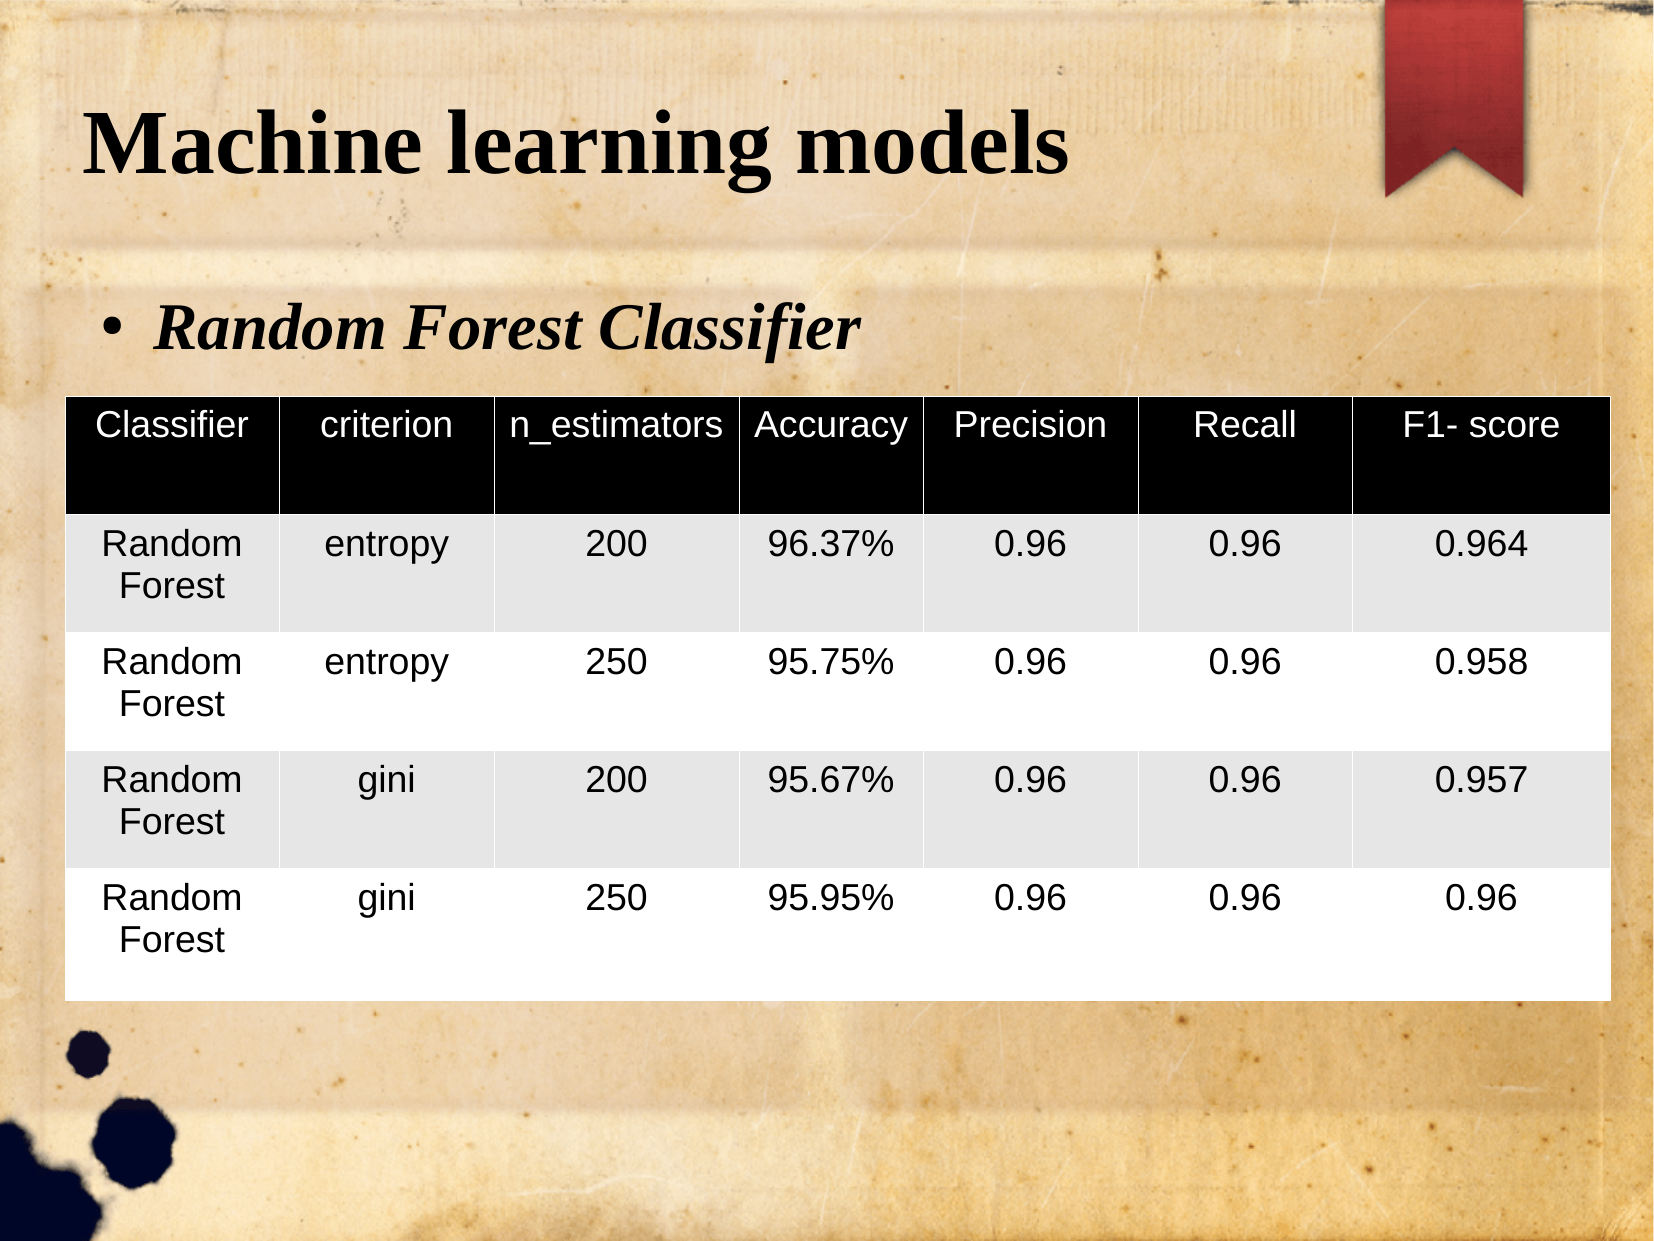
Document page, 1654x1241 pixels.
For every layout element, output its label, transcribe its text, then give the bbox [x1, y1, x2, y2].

table_cell 0.96 [924, 515, 1138, 632]
table_cell 95.67% [740, 751, 923, 868]
table_cell 200 [495, 515, 739, 632]
table_cell gini [280, 869, 494, 1000]
table_cell Random Forest [66, 751, 279, 868]
table_header criterion [280, 397, 494, 514]
table_header Precision [924, 397, 1138, 514]
table_cell Random Forest [66, 515, 279, 632]
table_cell entropy [280, 633, 494, 750]
table_cell 0.96 [1139, 751, 1352, 868]
table_cell 0.96 [924, 751, 1138, 868]
table_header n_estimators [495, 397, 739, 514]
table_cell 0.96 [1139, 515, 1352, 632]
table_header Classifier [66, 397, 279, 514]
title Machine learning models [82, 49, 1347, 237]
table_cell 95.95% [740, 869, 923, 1000]
table_header Accuracy [740, 397, 923, 514]
picture [0, 0, 1654, 1241]
list Random Forest Classifier [82, 290, 1538, 397]
table_cell Random Forest [66, 869, 279, 1000]
table_cell 0.957 [1353, 751, 1610, 868]
table_header F1- score [1353, 397, 1610, 514]
table_cell 0.96 [1139, 869, 1352, 1000]
table_cell 0.96 [1353, 869, 1610, 1000]
table_cell Random Forest [66, 633, 279, 750]
table_cell 0.96 [1139, 633, 1352, 750]
table_cell gini [280, 751, 494, 868]
table_cell 95.75% [740, 633, 923, 750]
table_cell 0.958 [1353, 633, 1610, 750]
table_cell 0.964 [1353, 515, 1610, 632]
table_cell 0.96 [924, 633, 1138, 750]
table_header Recall [1139, 397, 1352, 514]
table_cell 200 [495, 751, 739, 868]
table_cell 250 [495, 869, 739, 1000]
table_cell entropy [280, 515, 494, 632]
table_cell 0.96 [924, 869, 1138, 1000]
table_cell 250 [495, 633, 739, 750]
table_cell 96.37% [740, 515, 923, 632]
